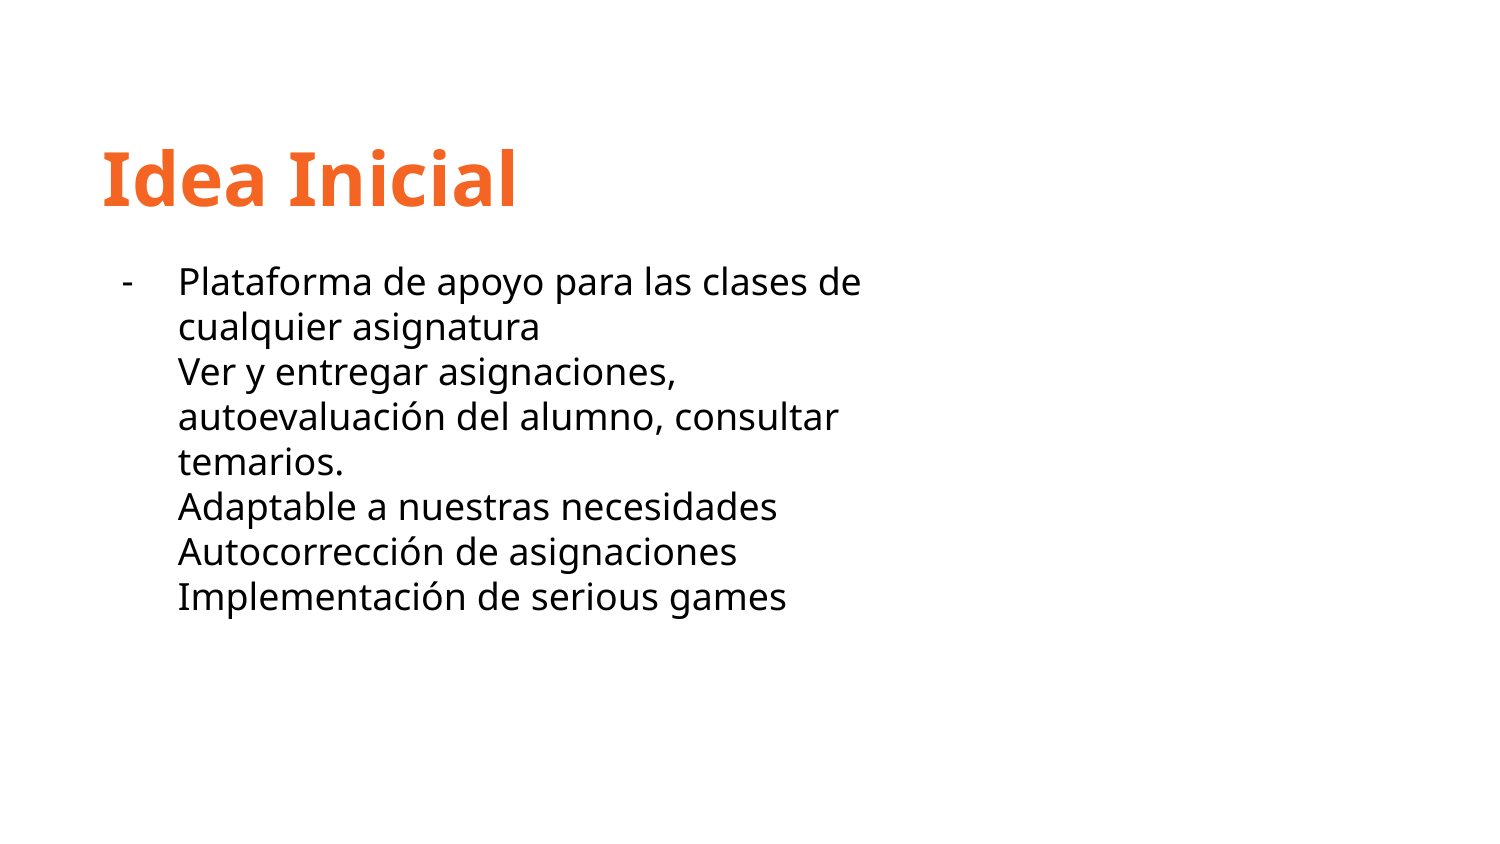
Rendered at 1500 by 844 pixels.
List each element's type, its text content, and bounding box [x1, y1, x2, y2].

title Plataforma de apoyo para las clases de cualquier asignatura Ver y entregar asignaciones, autoevaluación del alumno, consultar temarios. Adaptable a nuestras necesidades Autocorrección de asignaciones Implementación de serious games [87, 242, 941, 746]
title Idea Inicial [87, 116, 941, 242]
